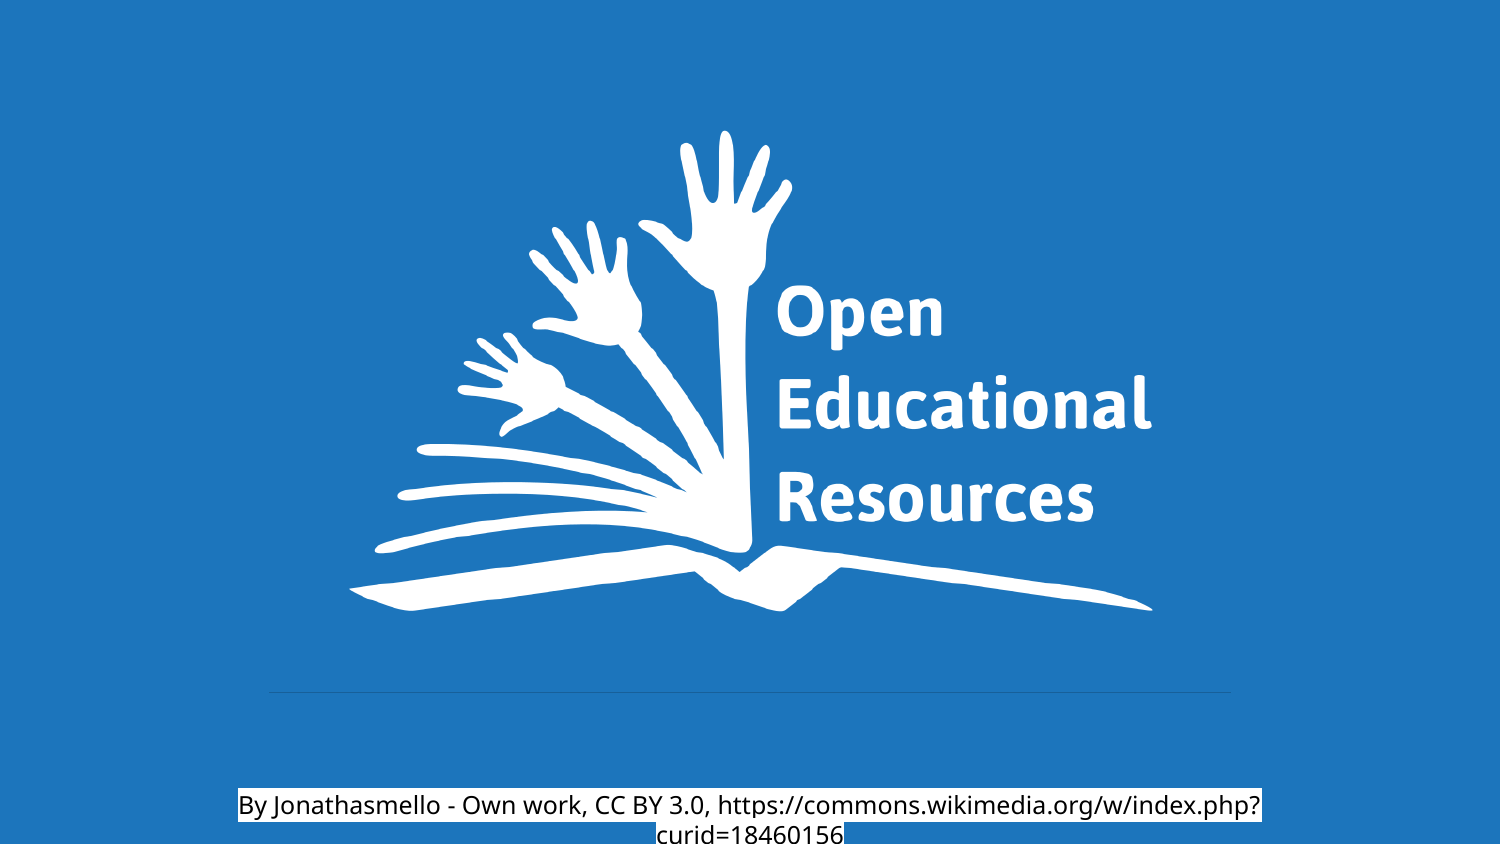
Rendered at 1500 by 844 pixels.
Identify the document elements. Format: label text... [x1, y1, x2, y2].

text_box By Jonathasmello - Own work, CC BY 3.0, https://commons.wikimedia.org/w/index.php?curid=18460156 [142, 774, 1358, 844]
picture [269, 51, 1231, 693]
